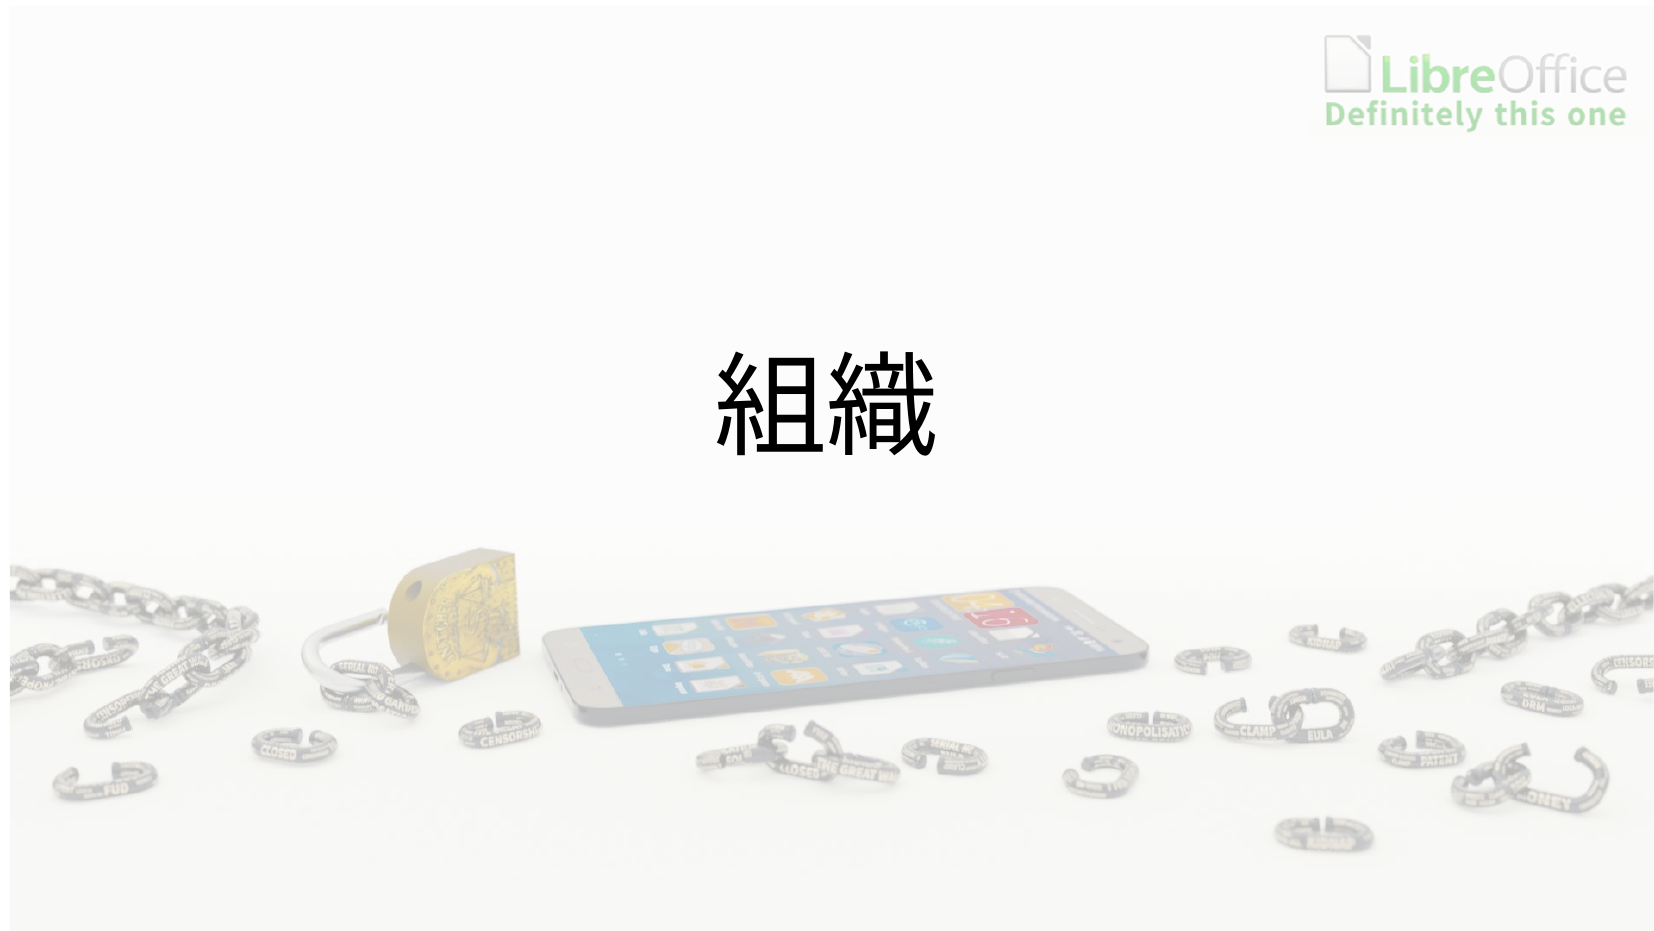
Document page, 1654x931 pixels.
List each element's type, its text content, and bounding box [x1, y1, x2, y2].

picture [9, 6, 1654, 931]
subtitle 組織 [82, 37, 1571, 757]
